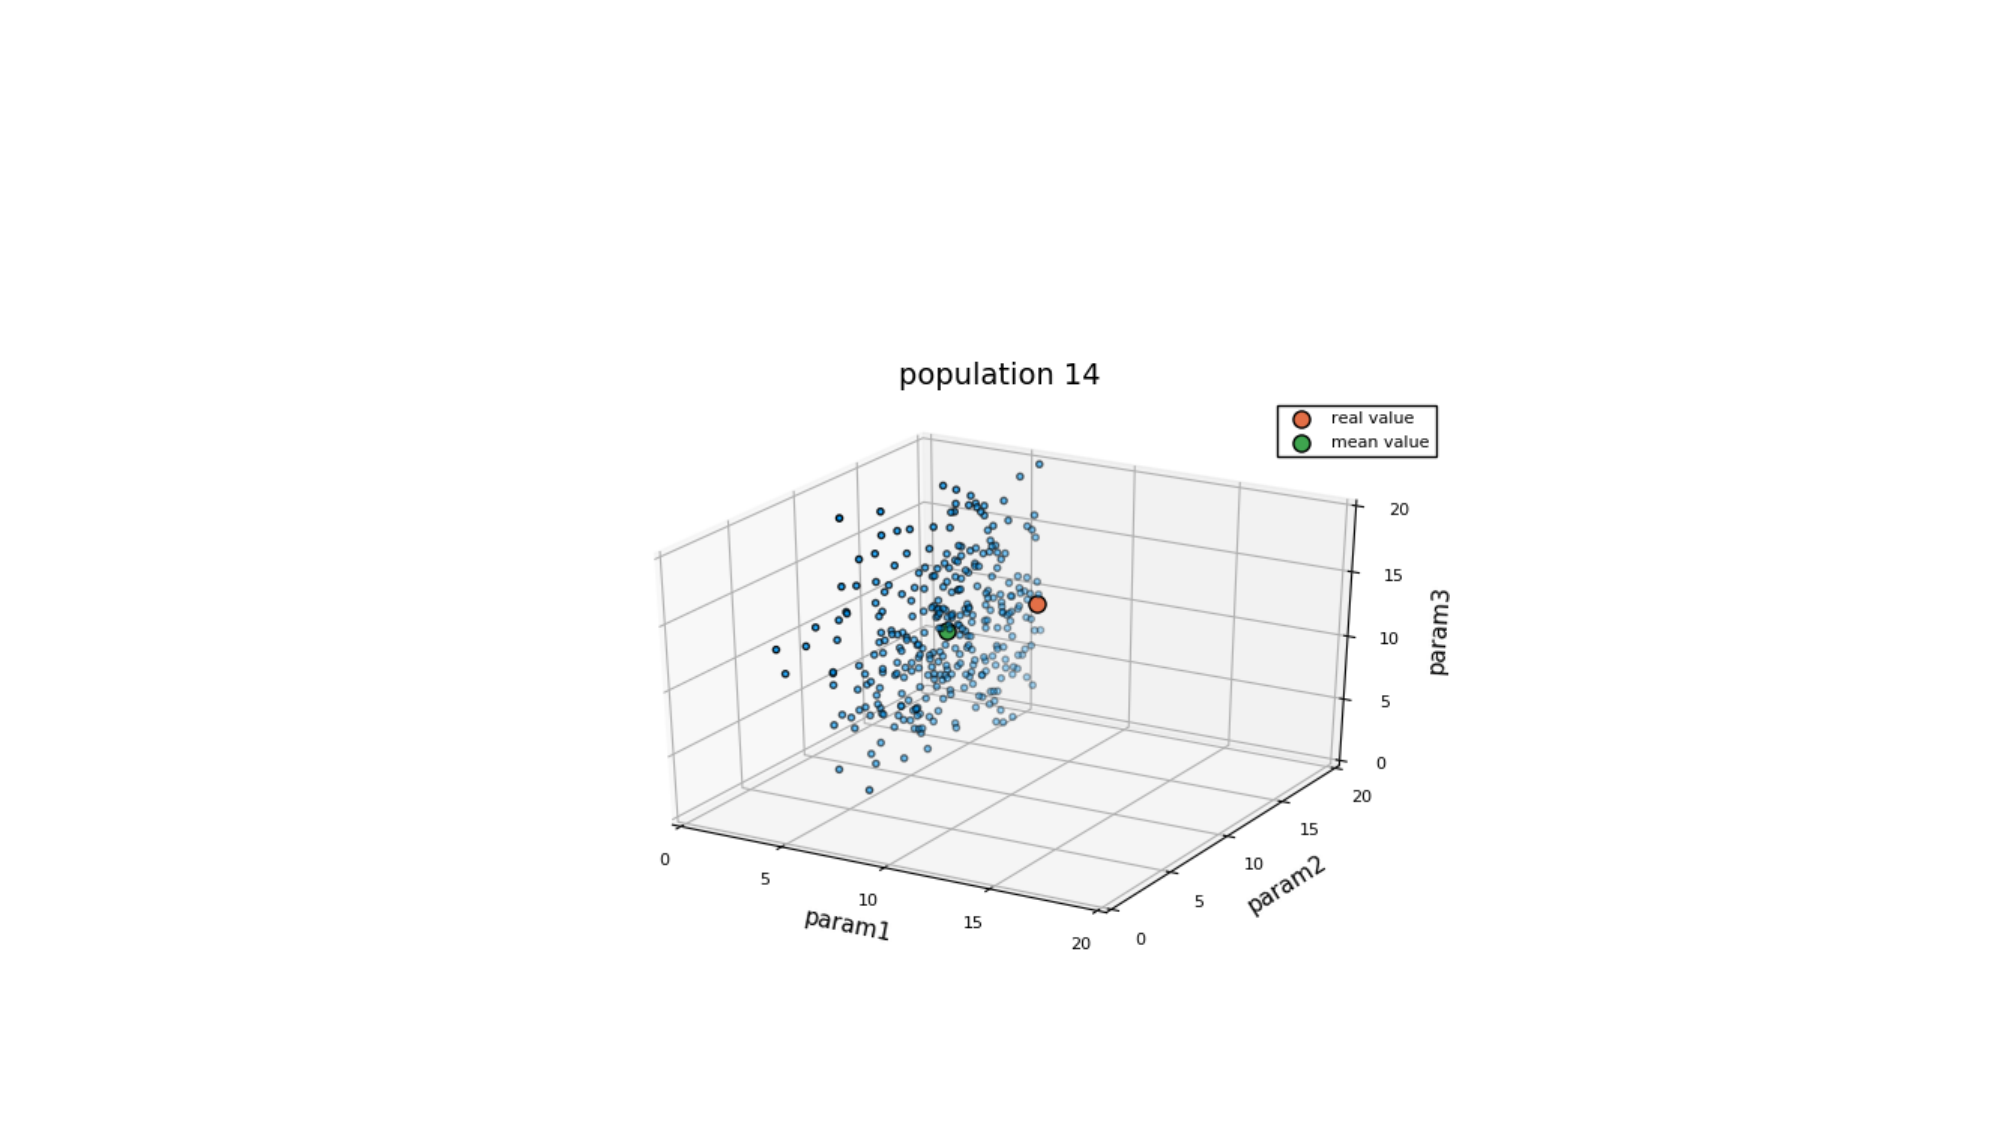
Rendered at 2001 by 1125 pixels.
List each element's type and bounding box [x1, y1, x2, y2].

picture [549, 356, 1450, 957]
